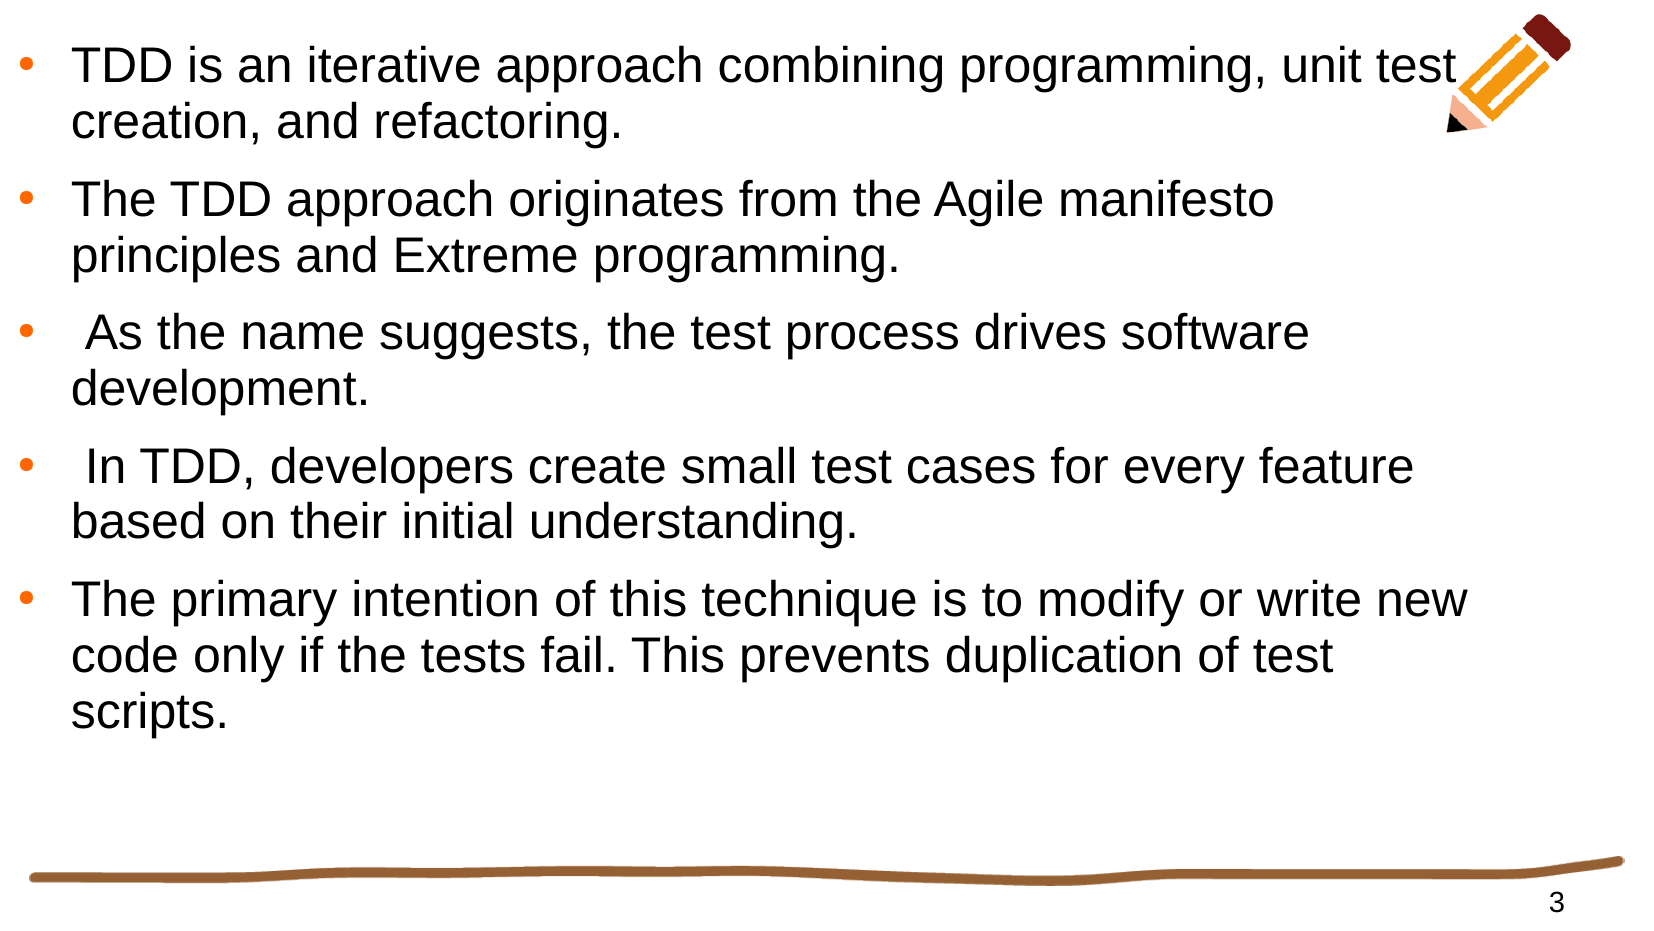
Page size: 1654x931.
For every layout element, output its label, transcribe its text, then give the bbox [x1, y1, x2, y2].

picture [1446, 14, 1571, 133]
picture [29, 856, 1625, 886]
list TDD is an iterative approach combining programming, unit test creation, and refactoring. The TDD approach originates from the Agile manifesto principles and Extreme programming. As the name suggests, the test process drives software development. In TDD, developers create small test cases for every feature based on their initial understanding. The primary intention of this technique is to modify or write new code only if the tests fail. This prevents duplication of test scripts. [0, 37, 1501, 788]
